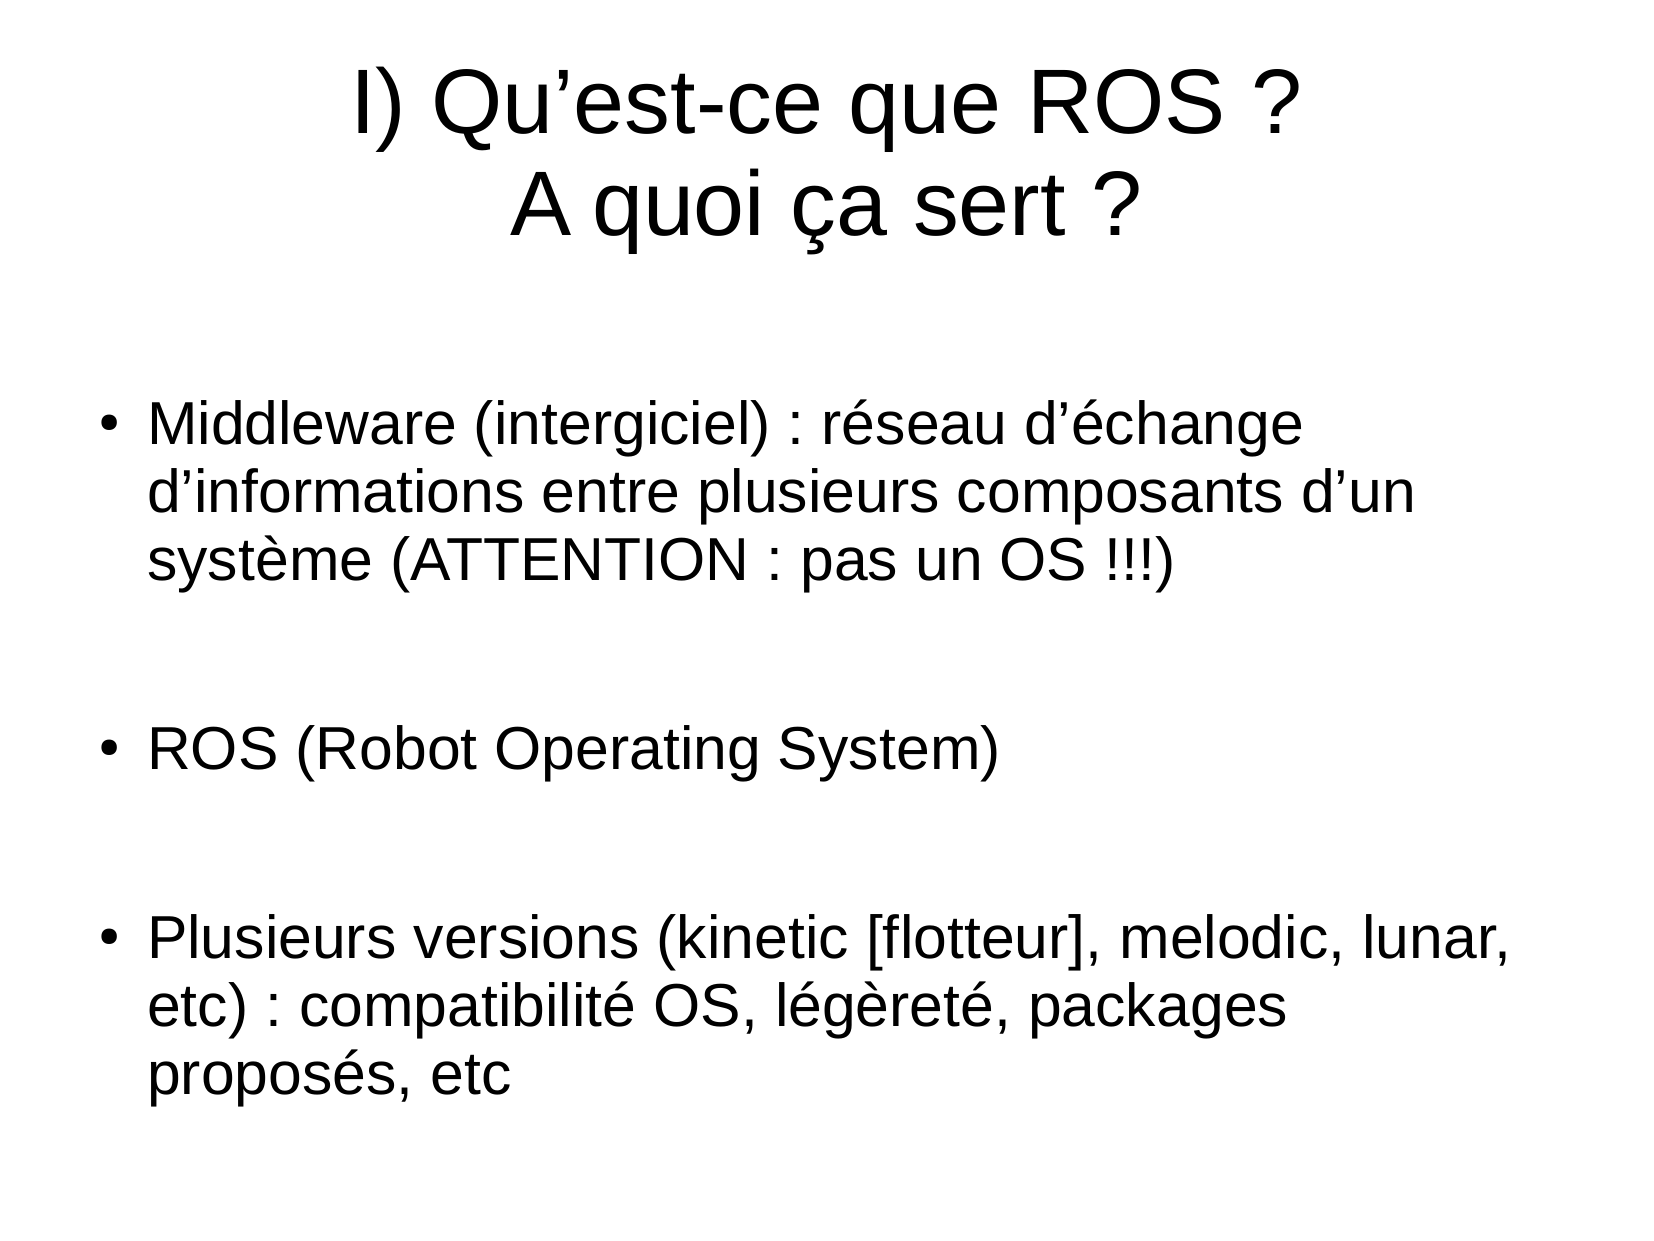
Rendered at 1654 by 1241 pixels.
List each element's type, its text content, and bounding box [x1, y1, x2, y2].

title I) Qu’est-ce que ROS ? A quoi ça sert ? [82, 49, 1571, 257]
list Middleware (intergiciel) : réseau d’échange d’informations entre plusieurs composants d’un système (ATTENTION : pas un OS !!!) ROS (Robot Operating System) Plusieurs versions (kinetic [flotteur], melodic, lunar, etc) : compatibilité OS, légèreté, packages proposés, etc [82, 390, 1571, 1110]
